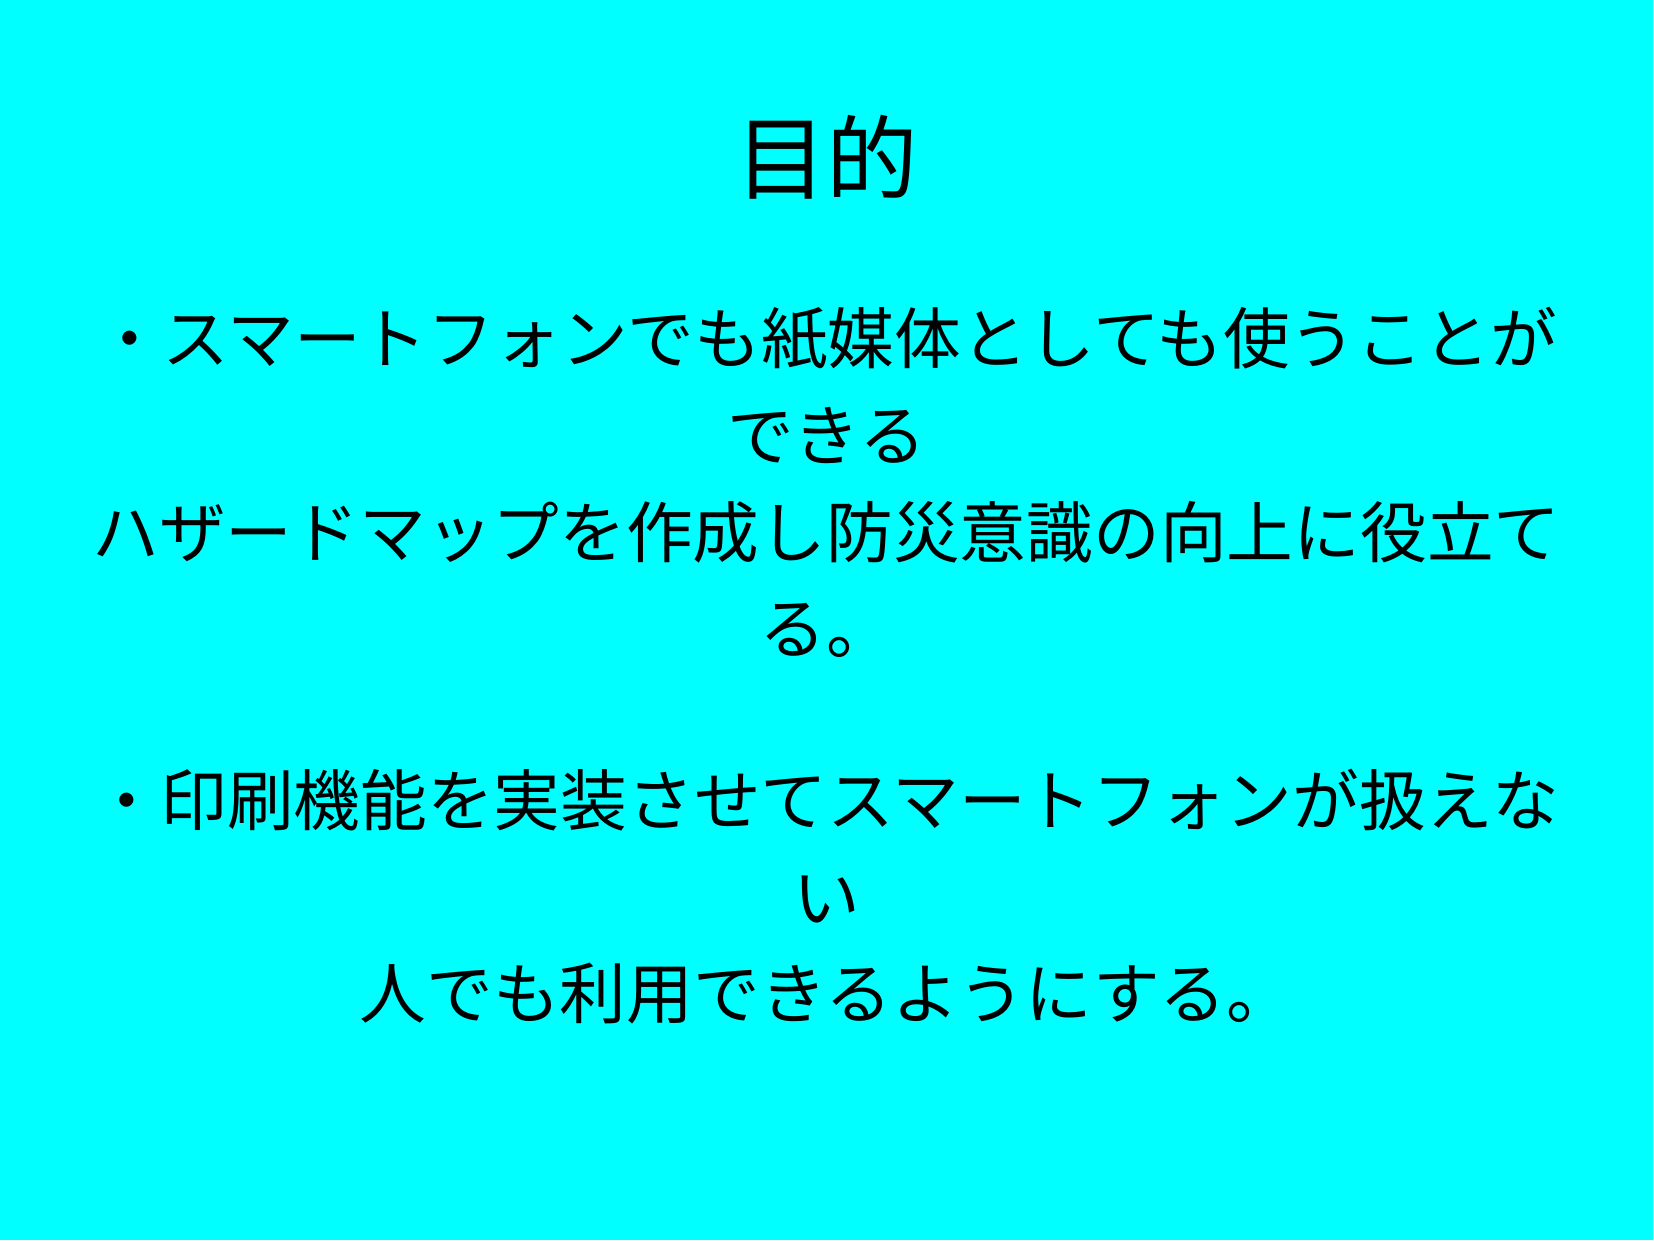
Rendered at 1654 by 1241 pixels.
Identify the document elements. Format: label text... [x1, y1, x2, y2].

subtitle ・スマートフォンでも紙媒体としても使うことができる ハザードマップを作成し防災意識の向上に役立てる。 ・印刷機能を実装させてスマートフォンが扱えない 人でも利用できるようにする。 [82, 297, 1571, 1102]
title 目的 [82, 56, 1571, 250]
